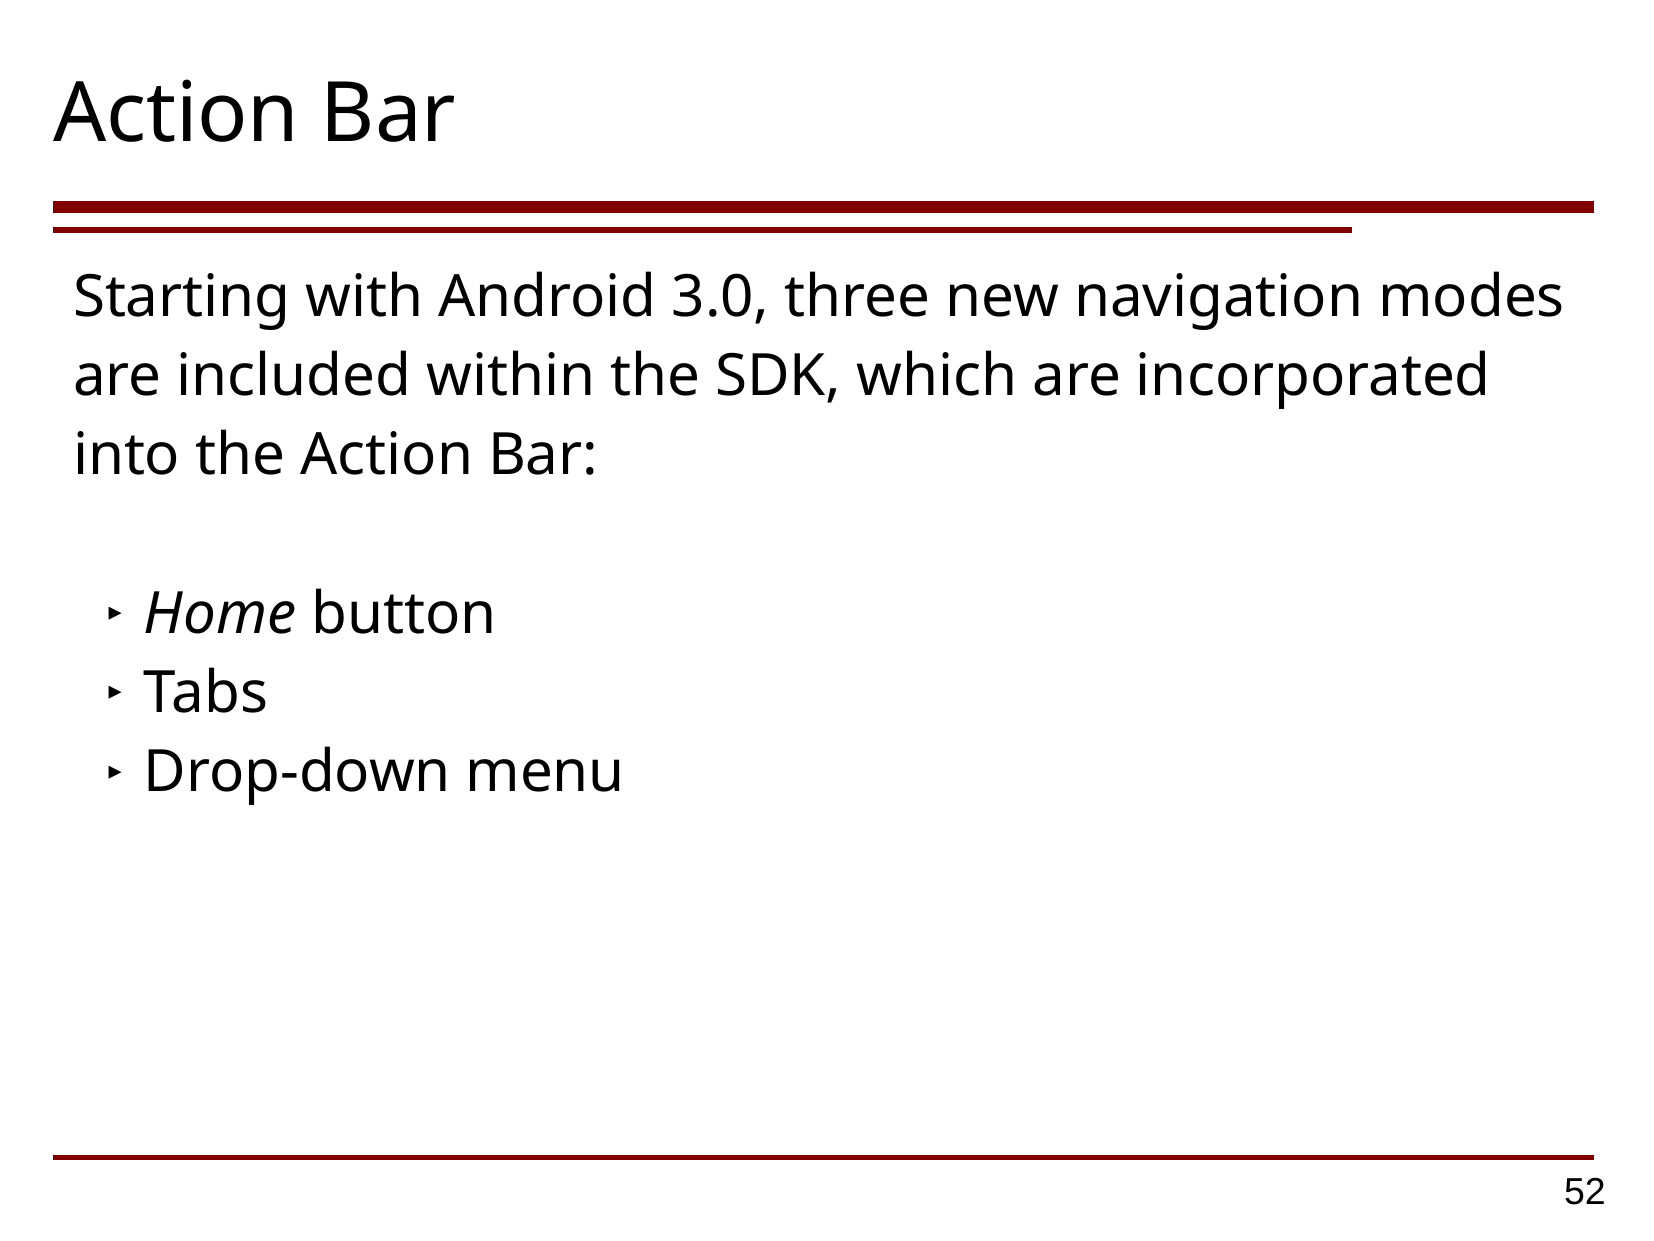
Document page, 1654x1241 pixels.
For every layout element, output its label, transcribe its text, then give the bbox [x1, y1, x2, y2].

text_box <número> [35, 1163, 1654, 1221]
text_box Starting with Android 3.0, three new navigation modes are included within the SDK, which are incorporated into the Action Bar: Home button Tabs Drop-down menu [58, 246, 1588, 1205]
subtitle Action Bar [53, 48, 1542, 172]
